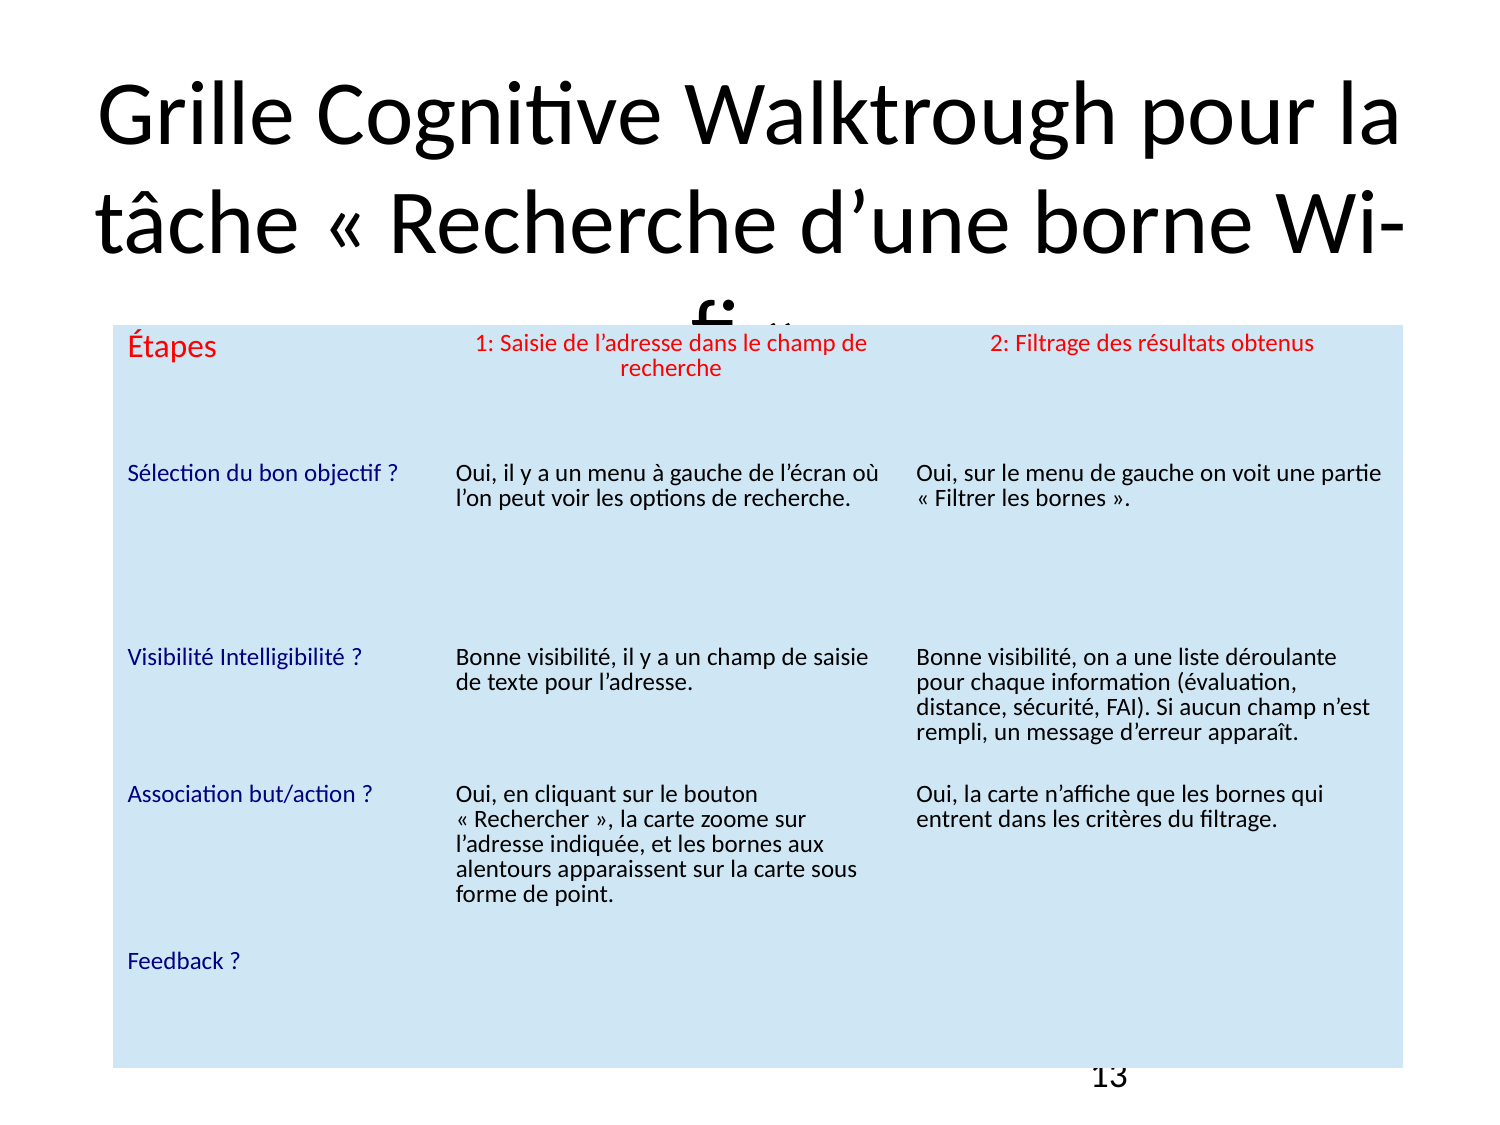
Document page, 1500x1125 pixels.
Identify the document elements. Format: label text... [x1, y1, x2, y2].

table_header Étapes [113, 325, 441, 455]
table_cell Oui, il y a un menu à gauche de l’écran où l’on peut voir les options de recherche. [441, 455, 901, 639]
table_cell Oui, sur le menu de gauche on voit une partie « Filtrer les bornes ». [901, 455, 1403, 639]
table_header 1: Saisie de l’adresse dans le champ de recherche [441, 325, 901, 455]
table_cell Bonne visibilité, il y a un champ de saisie de texte pour l’adresse. [441, 639, 901, 776]
table_cell Association but/action ? [113, 776, 441, 943]
table_cell Bonne visibilité, on a une liste déroulante pour chaque information (évaluation, distance, sécurité, FAI). Si aucun champ n’est rempli, un message d’erreur apparaît. [901, 639, 1403, 776]
table_cell [441, 943, 901, 1068]
table_cell Oui, en cliquant sur le bouton « Rechercher », la carte zoome sur l’adresse indiquée, et les bornes aux alentours apparaissent sur la carte sous forme de point. [441, 776, 901, 943]
table_header 2: Filtrage des résultats obtenus [901, 325, 1403, 455]
title Grille Cognitive Walktrough pour la tâche « Recherche d’une borne Wi-fi » [75, 45, 1425, 233]
table_cell Oui, la carte n’affiche que les bornes qui entrent dans les critères du filtrage. [901, 776, 1403, 943]
table_cell Feedback ? [113, 943, 441, 1068]
slide_number <numéro> [1074, 1042, 1425, 1103]
table_cell Visibilité Intelligibilité ? [113, 639, 441, 776]
table_cell Sélection du bon objectif ? [113, 455, 441, 639]
table_cell [901, 943, 1403, 1068]
